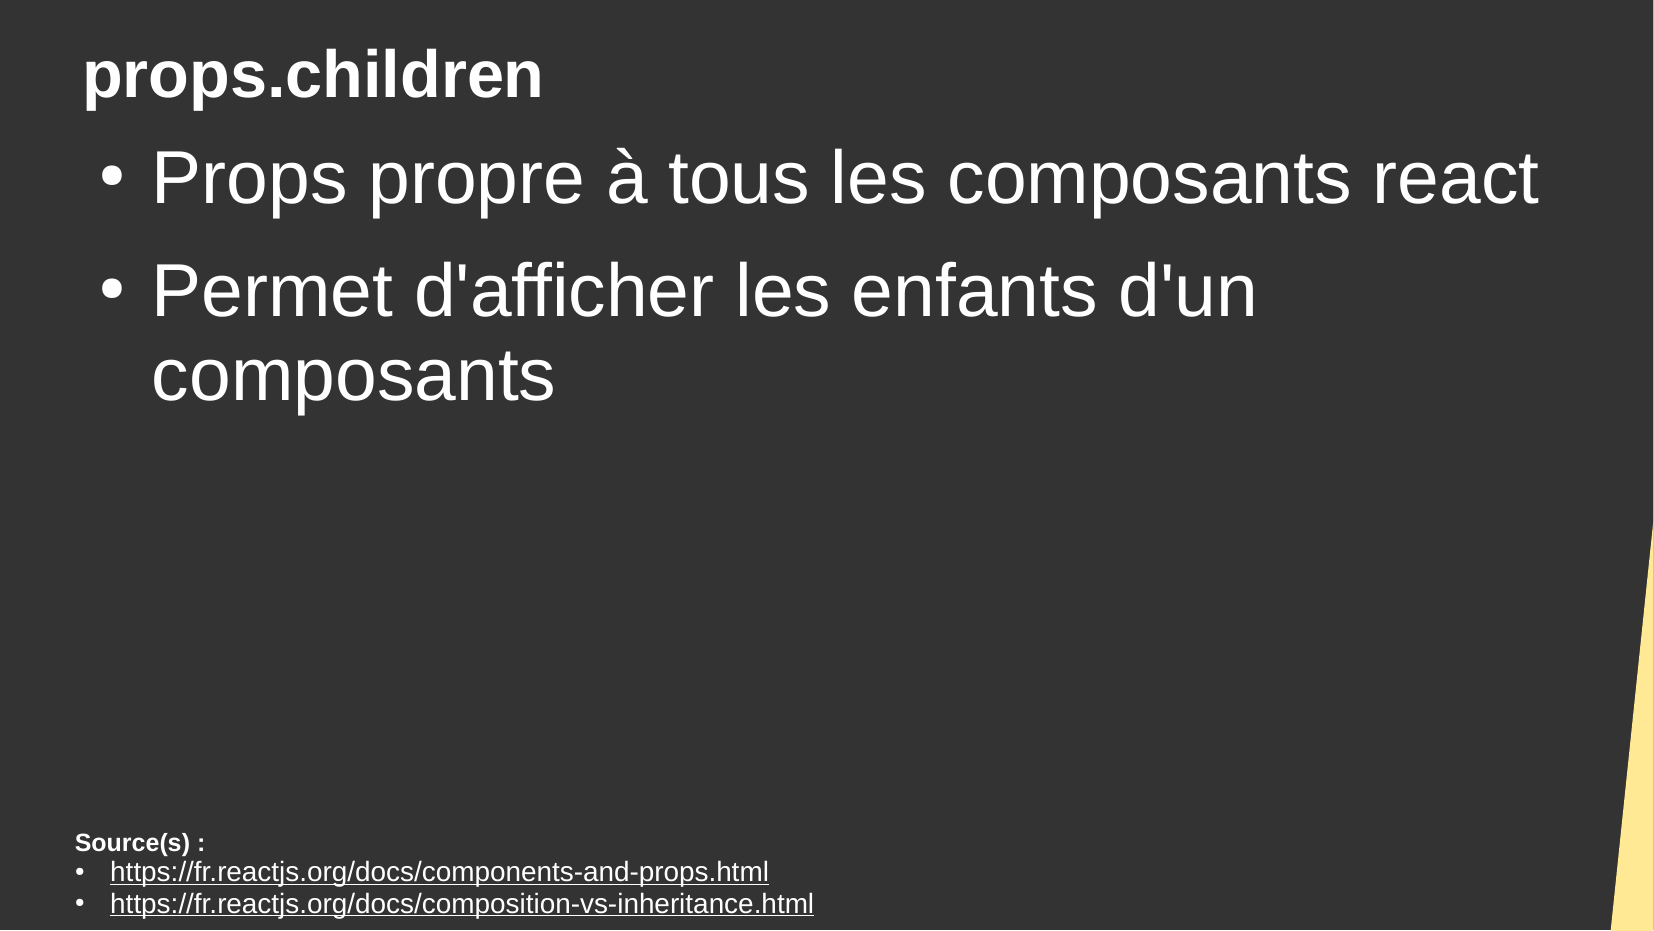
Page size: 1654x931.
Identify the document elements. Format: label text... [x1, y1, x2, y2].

list Props propre à tous les composants react Permet d'afficher les enfants d'un composants [80, 135, 1619, 756]
title props.children [82, 37, 1571, 114]
text_box Source(s) : https://fr.reactjs.org/docs/components-and-props.html https://fr.reactjs.org/docs/composition-vs-inheritance.html [59, 821, 1546, 927]
text_box [1610, 514, 1654, 931]
